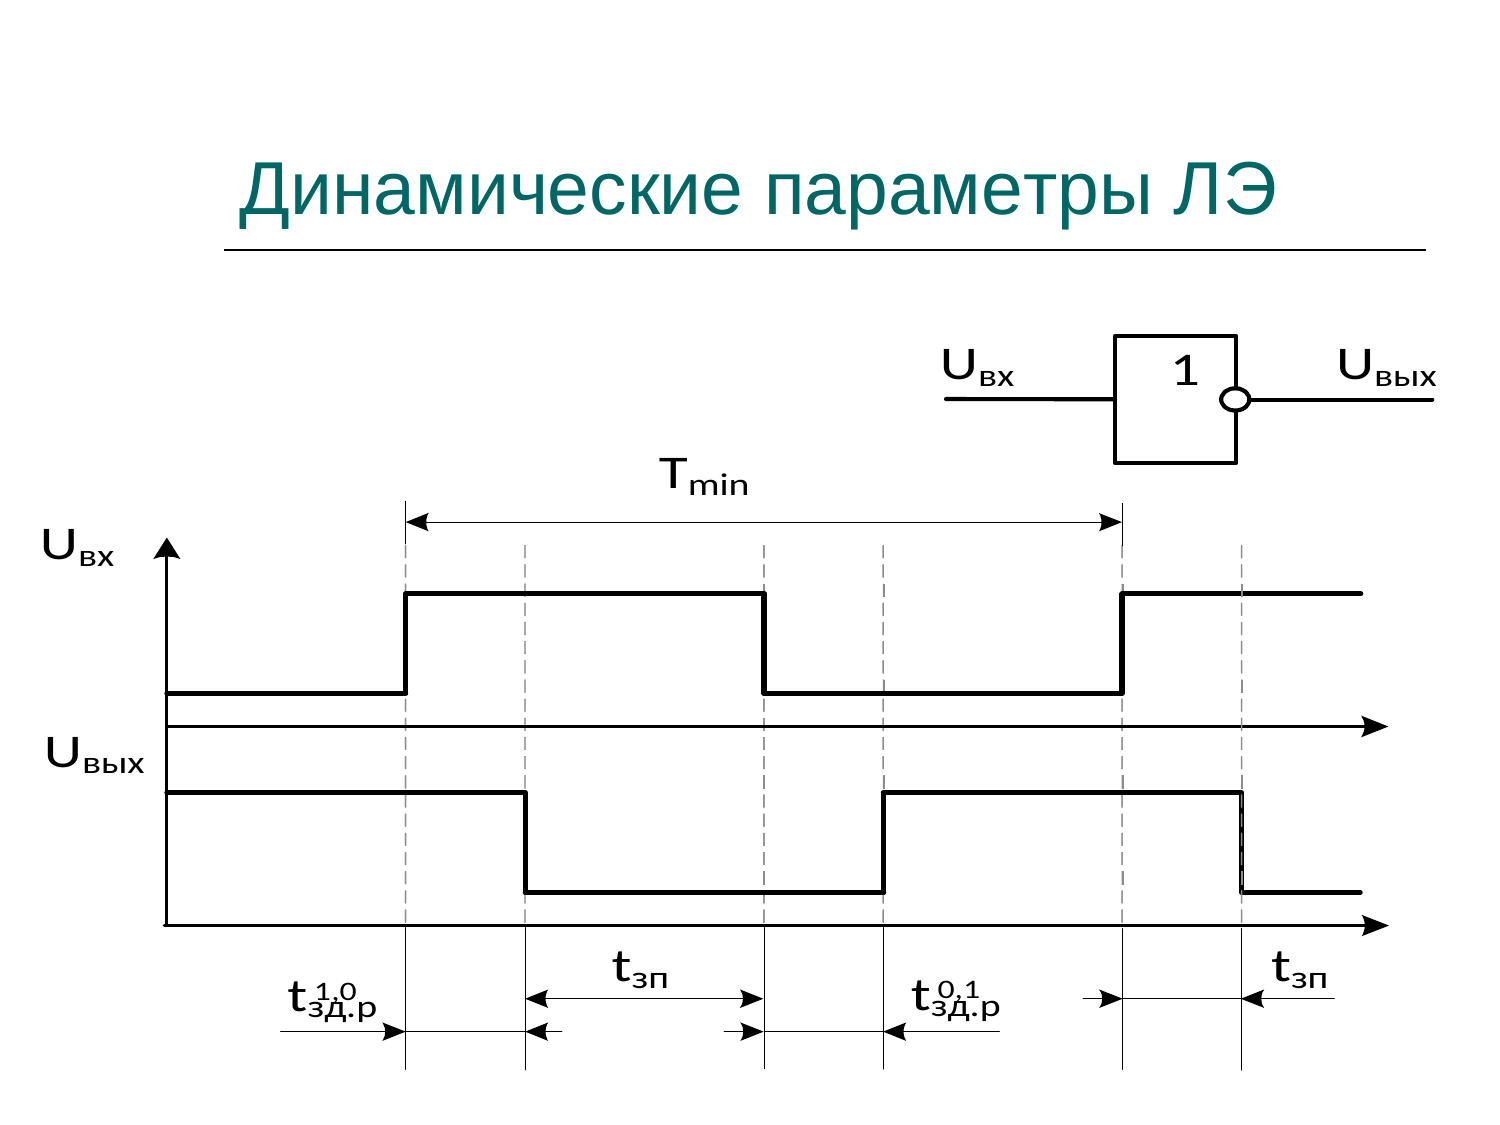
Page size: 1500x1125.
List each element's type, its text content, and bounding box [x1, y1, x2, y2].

chart [0, 328, 1453, 1075]
title Динамические параметры ЛЭ [224, 49, 1425, 237]
